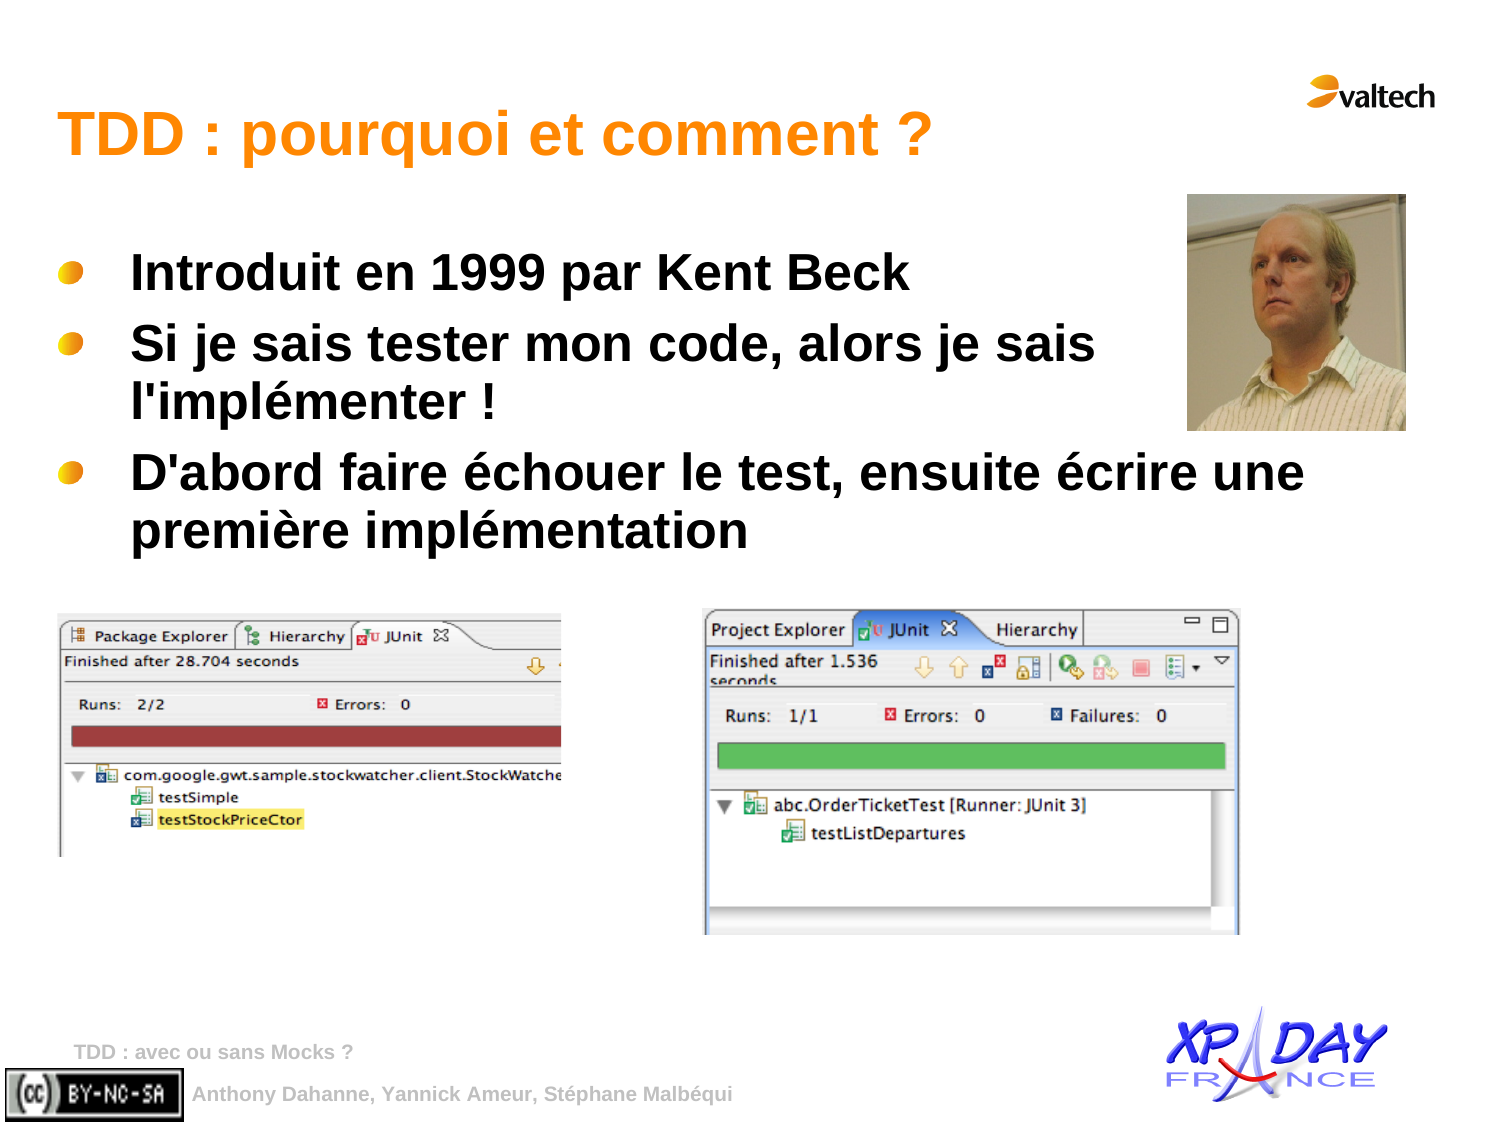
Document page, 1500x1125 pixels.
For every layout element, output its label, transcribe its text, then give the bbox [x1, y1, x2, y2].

title TDD : pourquoi et comment ? [56, 49, 1293, 219]
list Introduit en 1999 par Kent Beck Si je sais tester mon code, alors je sais l'implémenter ! D'abord faire échouer le test, ensuite écrire une première implémentation [57, 243, 1388, 1024]
picture [702, 608, 1241, 935]
picture [1187, 194, 1406, 431]
picture [1305, 73, 1436, 109]
picture [57, 613, 562, 857]
picture [1163, 1024, 1388, 1102]
picture [5, 1068, 184, 1122]
